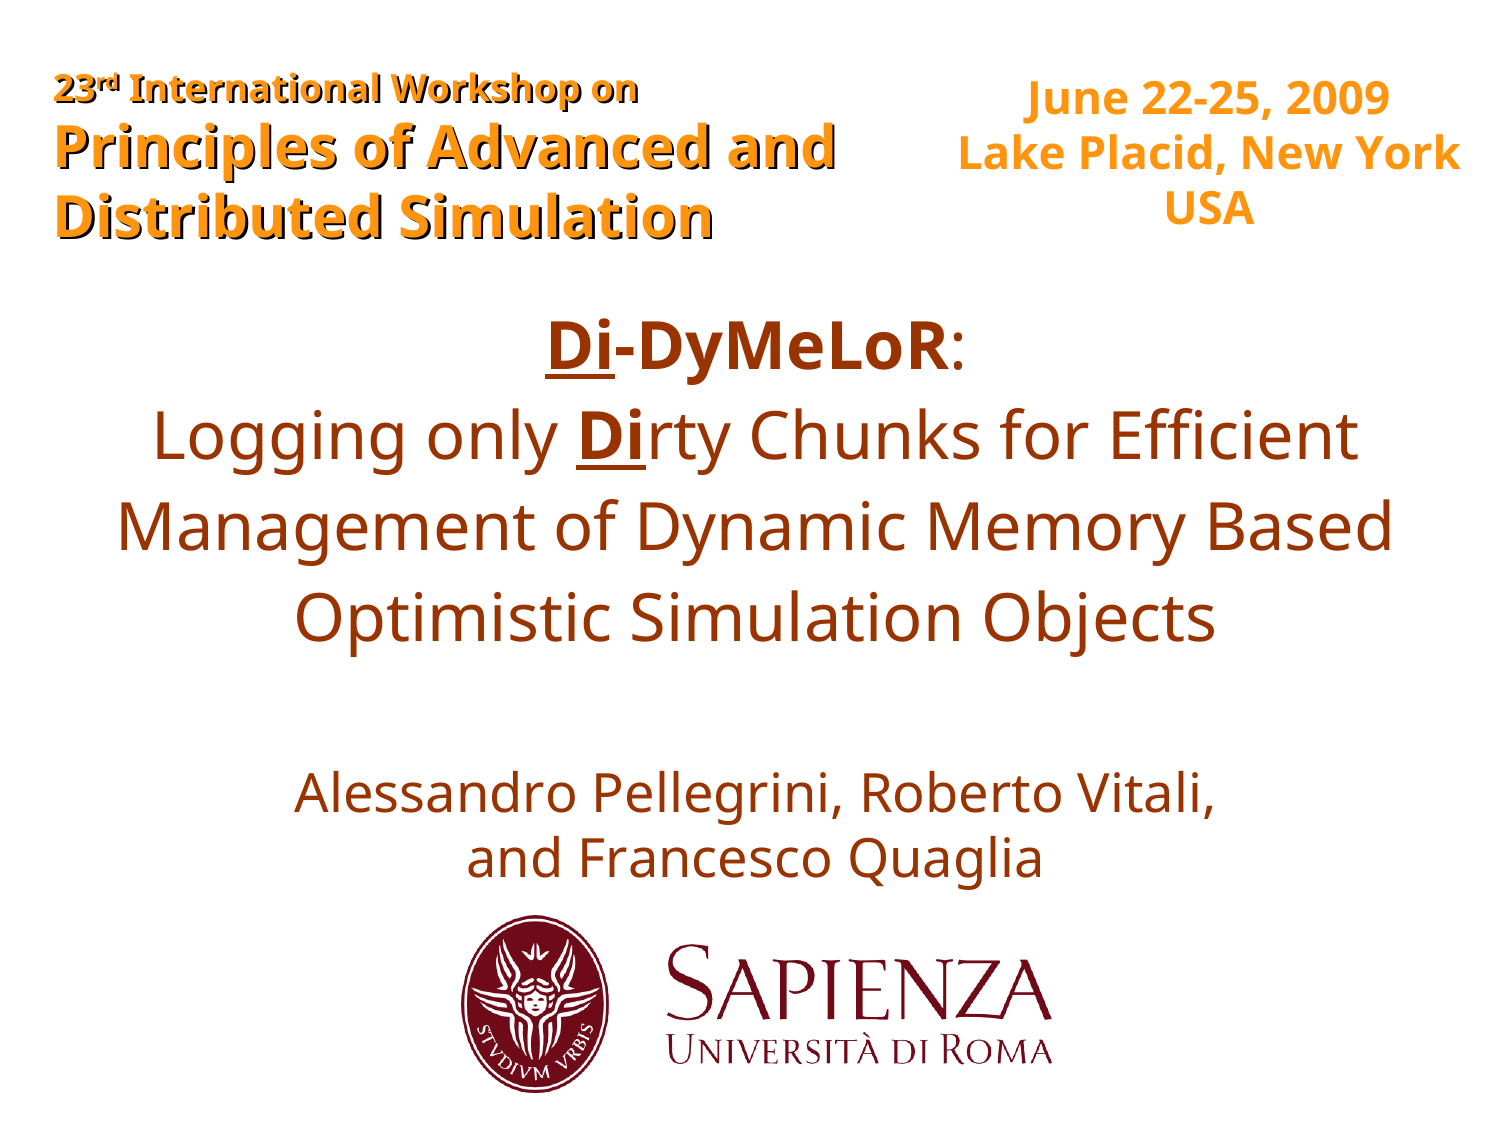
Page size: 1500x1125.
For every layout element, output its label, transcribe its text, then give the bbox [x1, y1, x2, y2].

title Di-DyMeLoR: Logging only Dirty Chunks for Efficient Management of Dynamic Memory Based Optimistic Simulation Objects [62, 310, 1450, 649]
text_box 23rd International Workshop on Principles of Advanced and Distributed Simulation [37, 56, 949, 257]
picture [461, 915, 1052, 1093]
text_box June 22-25, 2009 Lake Placid, New York USA [929, 61, 1489, 242]
text_box Alessandro Pellegrini, Roberto Vitali, and Francesco Quaglia [279, 750, 1233, 896]
